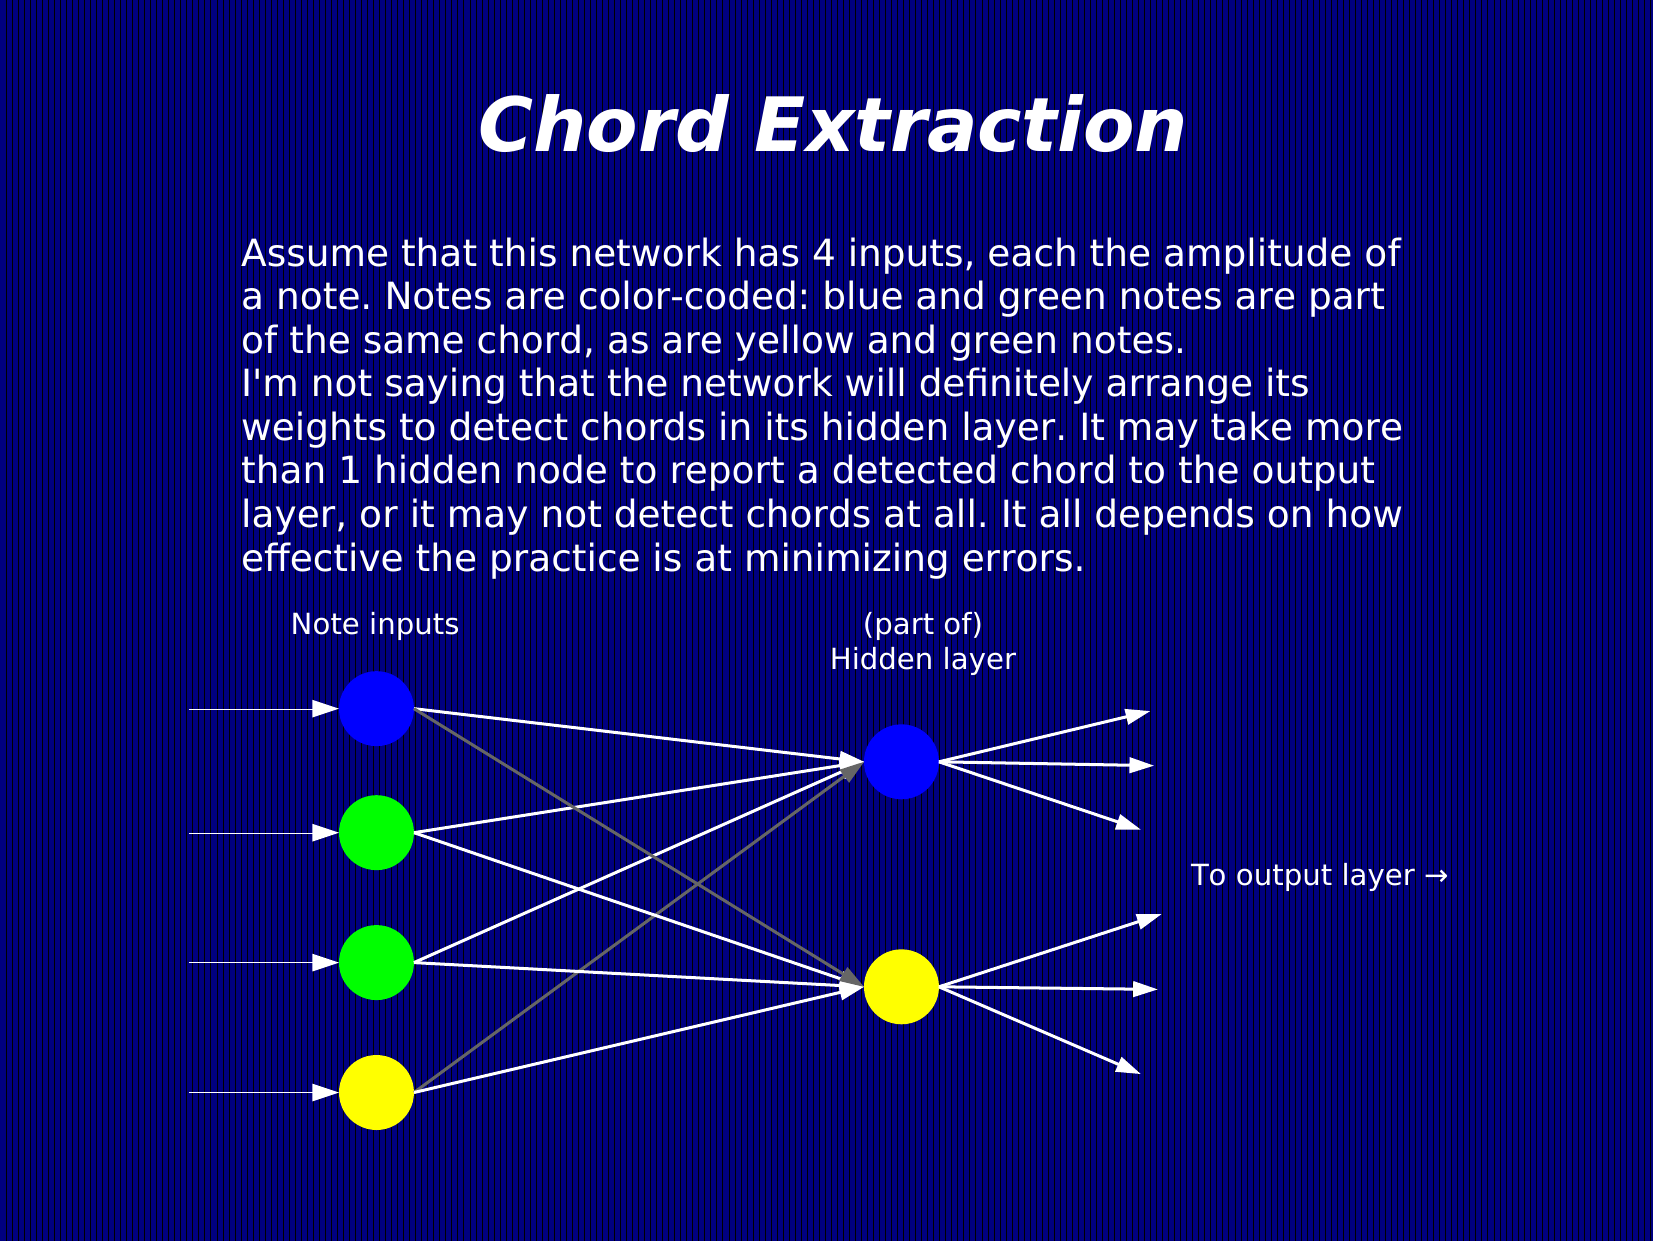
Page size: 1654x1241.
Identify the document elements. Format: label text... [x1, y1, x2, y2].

text_box (part of) Hidden layer [815, 600, 1032, 684]
text_box Assume that this network has 4 inputs, each the amplitude of a note. Notes are color-coded: blue and green notes are part of the same chord, as are yellow and green notes. I'm not saying that the network will definitely arrange its weights to detect chords in its hidden layer. It may take more than 1 hidden node to report a detected chord to the output layer, or it may not detect chords at all. It all depends on how effective the practice is at minimizing errors. [226, 224, 1427, 588]
text_box Chord Extraction [463, 75, 1190, 178]
text_box Note inputs [275, 600, 475, 650]
text_box [339, 925, 414, 1001]
text_box [339, 1055, 414, 1131]
text_box To output layer → [1176, 850, 1464, 901]
text_box [339, 795, 414, 871]
text_box [338, 671, 414, 747]
text_box [864, 949, 939, 1025]
text_box [864, 724, 939, 800]
